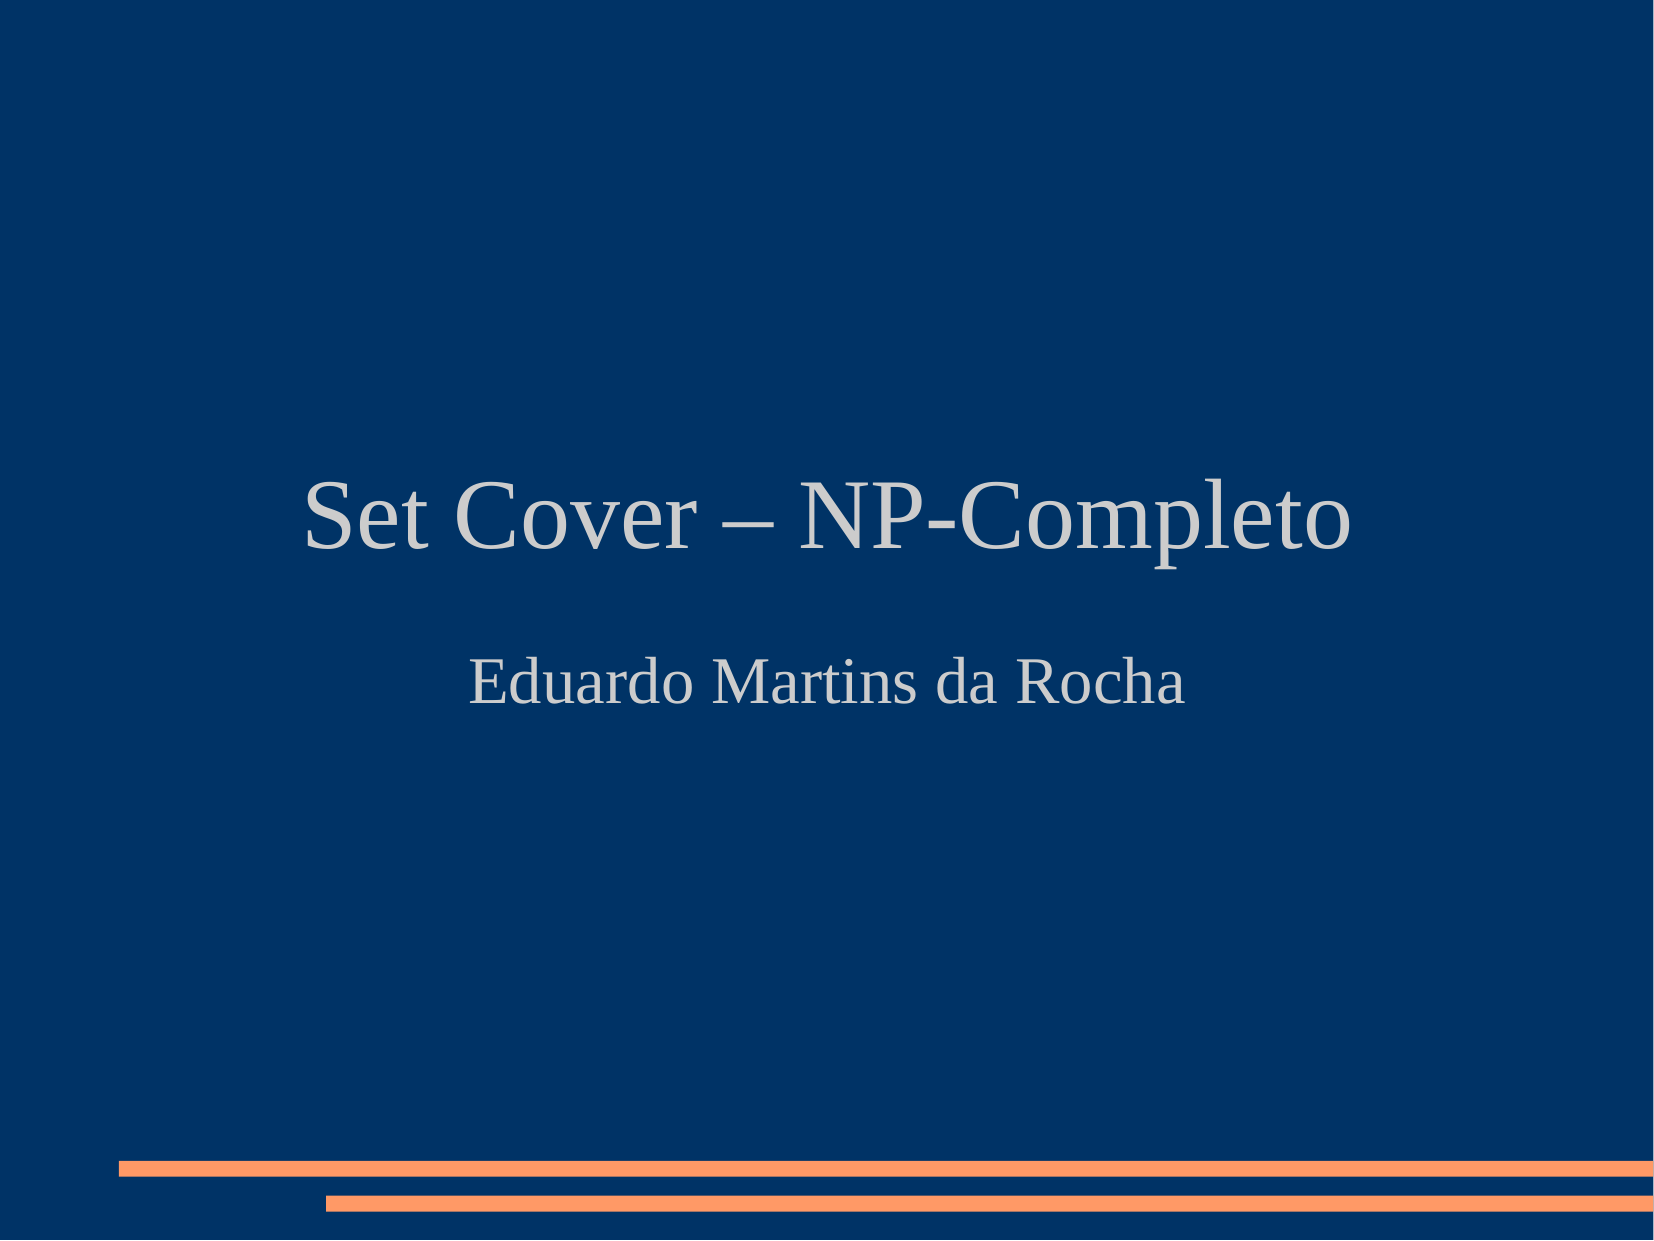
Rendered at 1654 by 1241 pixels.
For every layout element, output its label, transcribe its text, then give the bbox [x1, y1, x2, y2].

subtitle Set Cover – NP-Completo Eduardo Martins da Rocha [121, 53, 1534, 1125]
